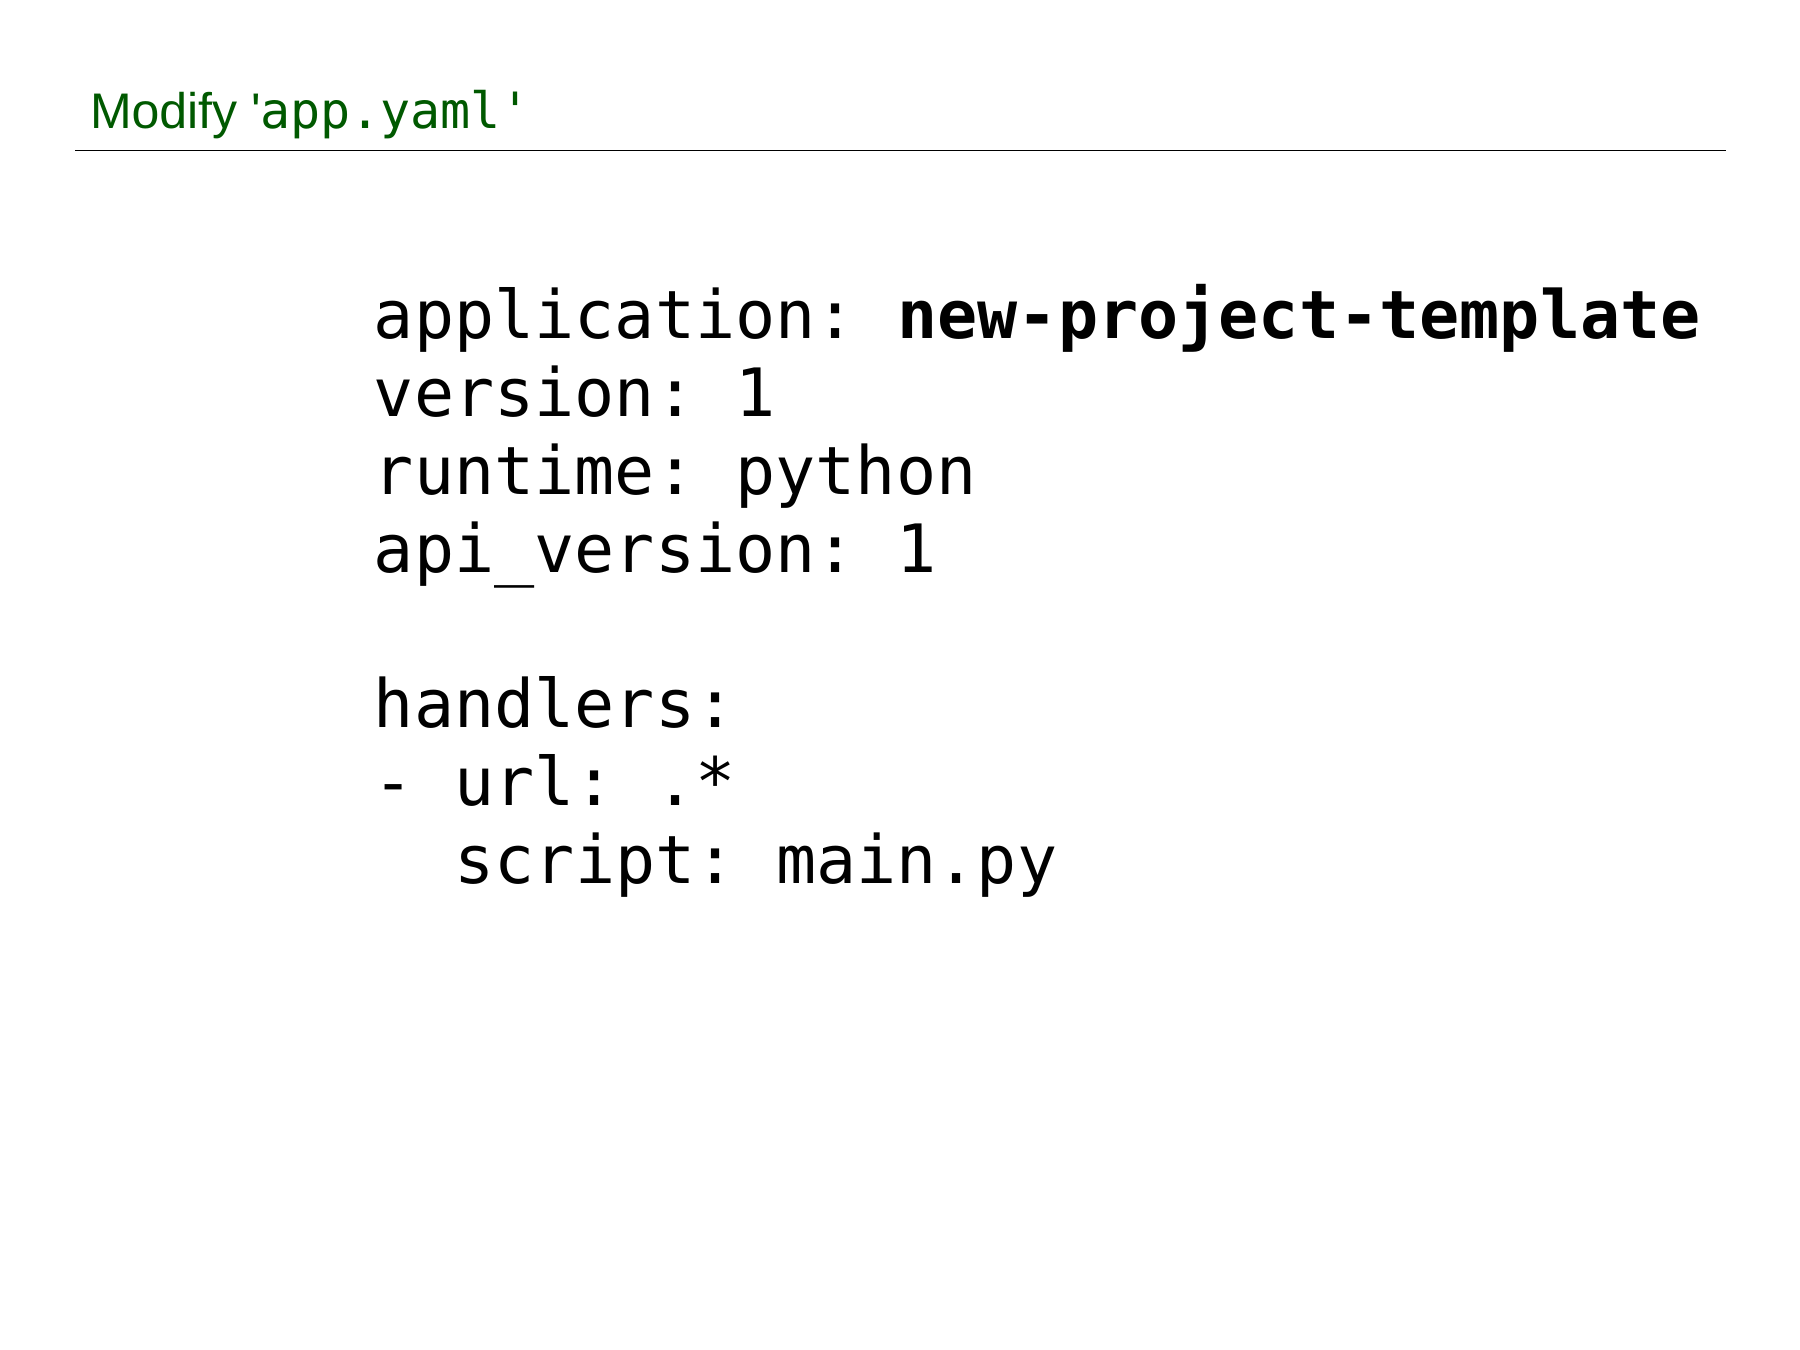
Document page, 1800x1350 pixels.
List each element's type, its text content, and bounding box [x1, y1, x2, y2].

text_box application: new-project-template version: 1 runtime: python api_version: 1 handlers: - url: .* script: main.py [359, 269, 1800, 1081]
title Modify 'app.yaml' [90, 38, 1710, 147]
